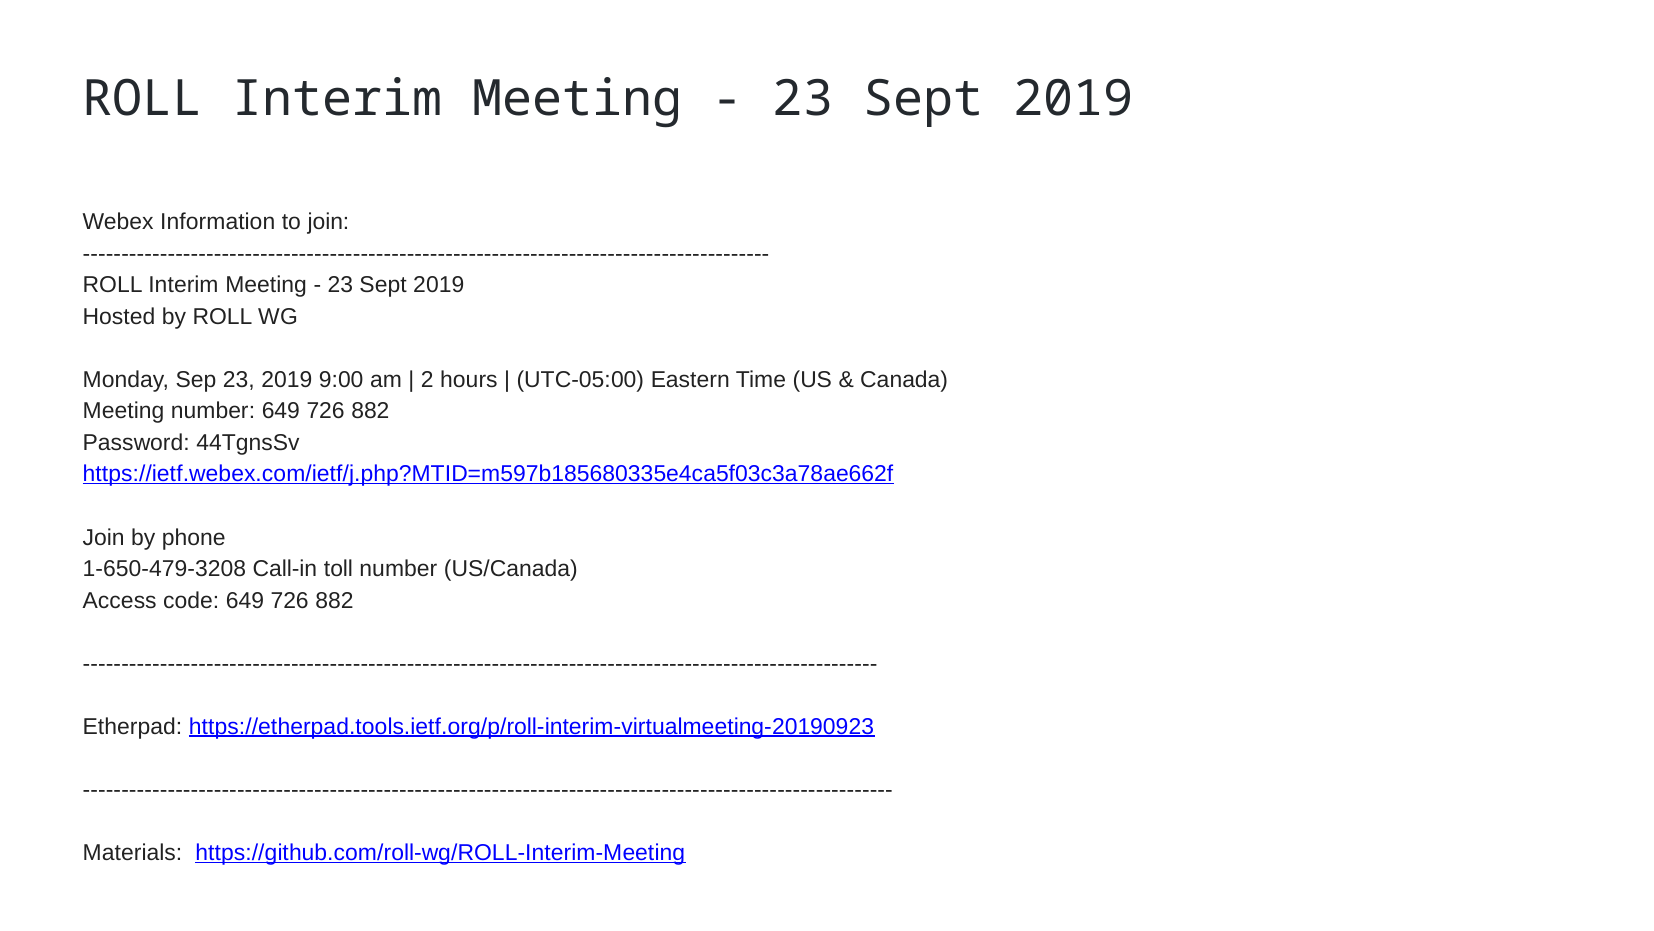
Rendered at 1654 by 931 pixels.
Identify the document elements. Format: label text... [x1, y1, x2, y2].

title ROLL Interim Meeting - 23 Sept 2019 [82, 37, 1571, 130]
subtitle Webex Information to join: ----------------------------------------------------------------------------------------- ROLL Interim Meeting - 23 Sept 2019 Hosted by ROLL WG Monday, Sep 23, 2019 9:00 am | 2 hours | (UTC-05:00) Eastern Time (US & Canada) Meeting number: 649 726 882 Password: 44TgnsSv https://ietf.webex.com/ietf/j.php?MTID=m597b185680335e4ca5f03c3a78ae662f Join by phone 1-650-479-3208 Call-in toll number (US/Canada) Access code: 649 726 882 ------------------------------------------------------------------------------------------------------- Etherpad: https://etherpad.tools.ietf.org/p/roll-interim-virtualmeeting-20190923 --------------------------------------------------------------------------------------------------------- Materials: https://github.com/roll-wg/ROLL-Interim-Meeting [82, 163, 1571, 863]
